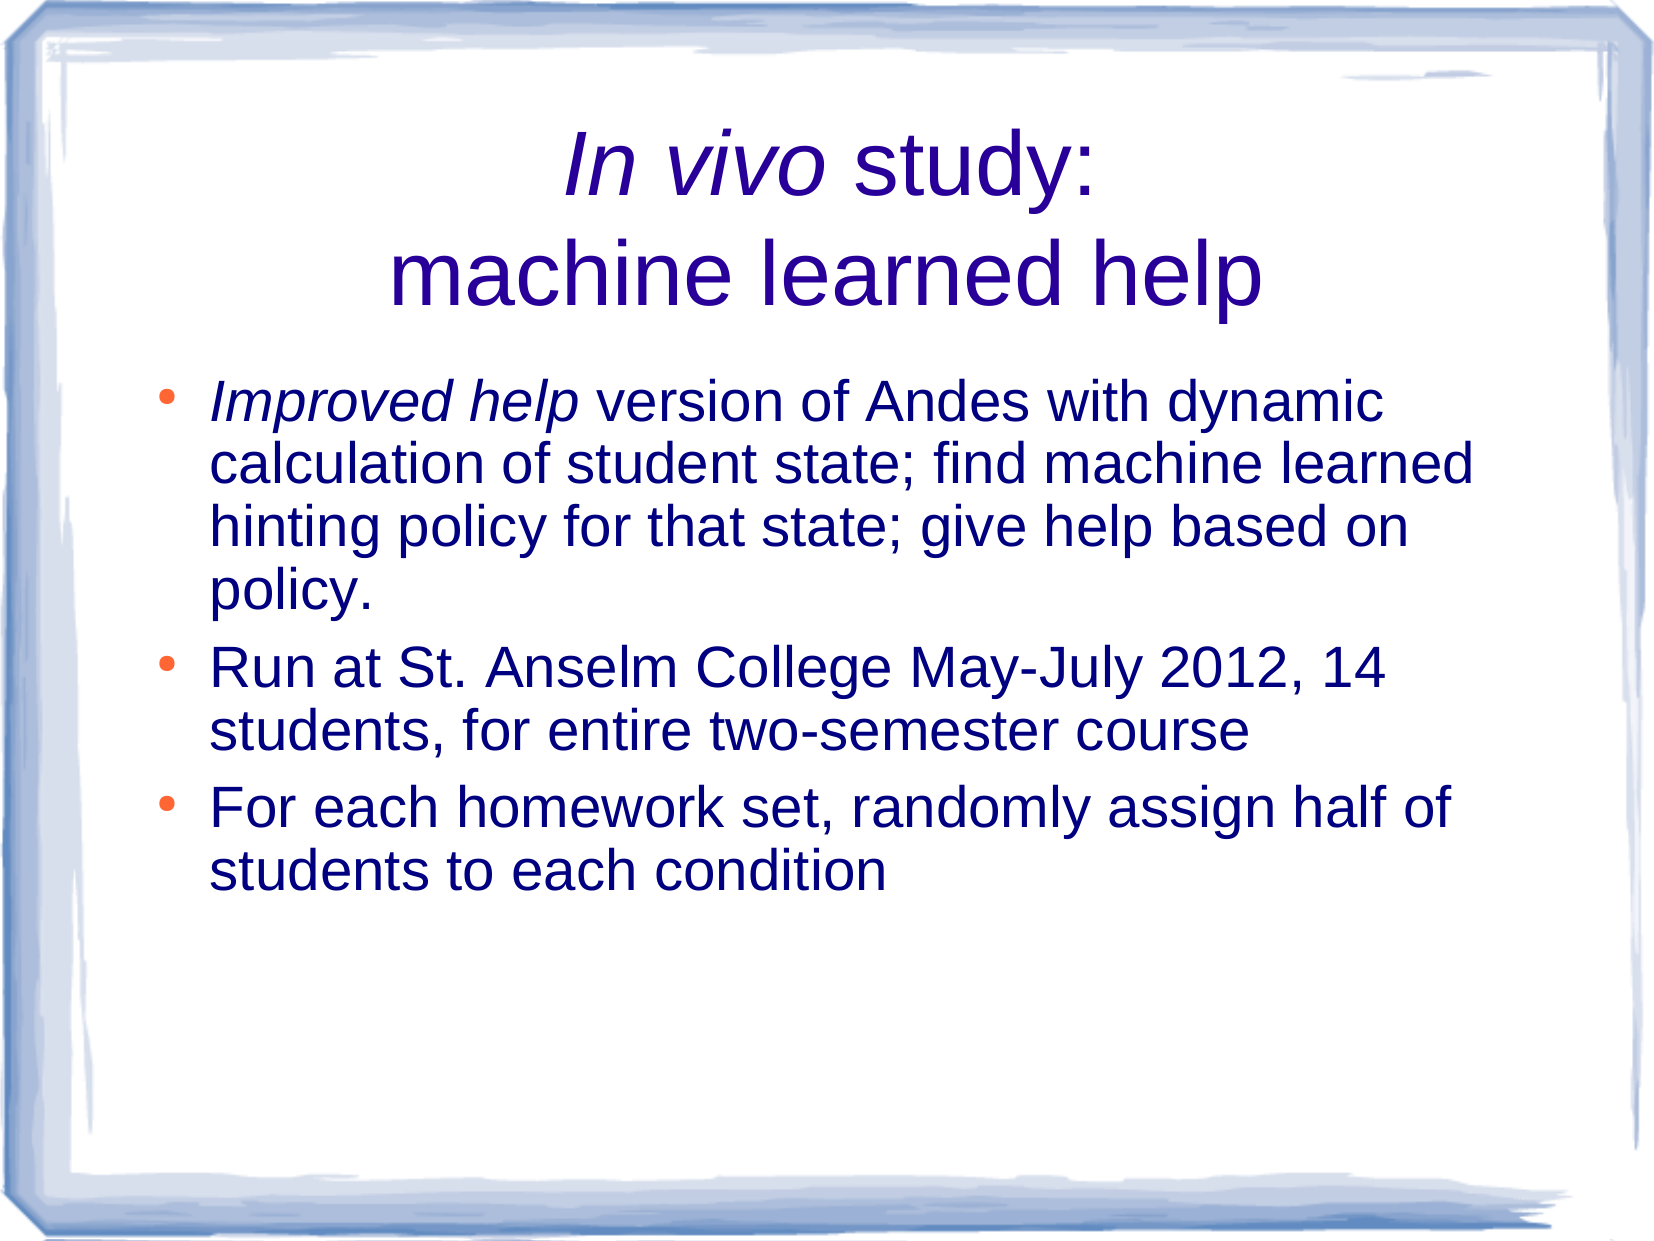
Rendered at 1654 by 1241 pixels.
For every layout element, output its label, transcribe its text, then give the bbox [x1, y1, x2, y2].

list Improved help version of Andes with dynamic calculation of student state; find machine learned hinting policy for that state; give help based on policy. Run at St. Anselm College May-July 2012, 14 students, for entire two-semester course For each homework set, randomly assign half of students to each condition [124, 363, 1530, 1108]
title In vivo study: machine learned help [124, 96, 1530, 332]
picture [0, 0, 1654, 1241]
